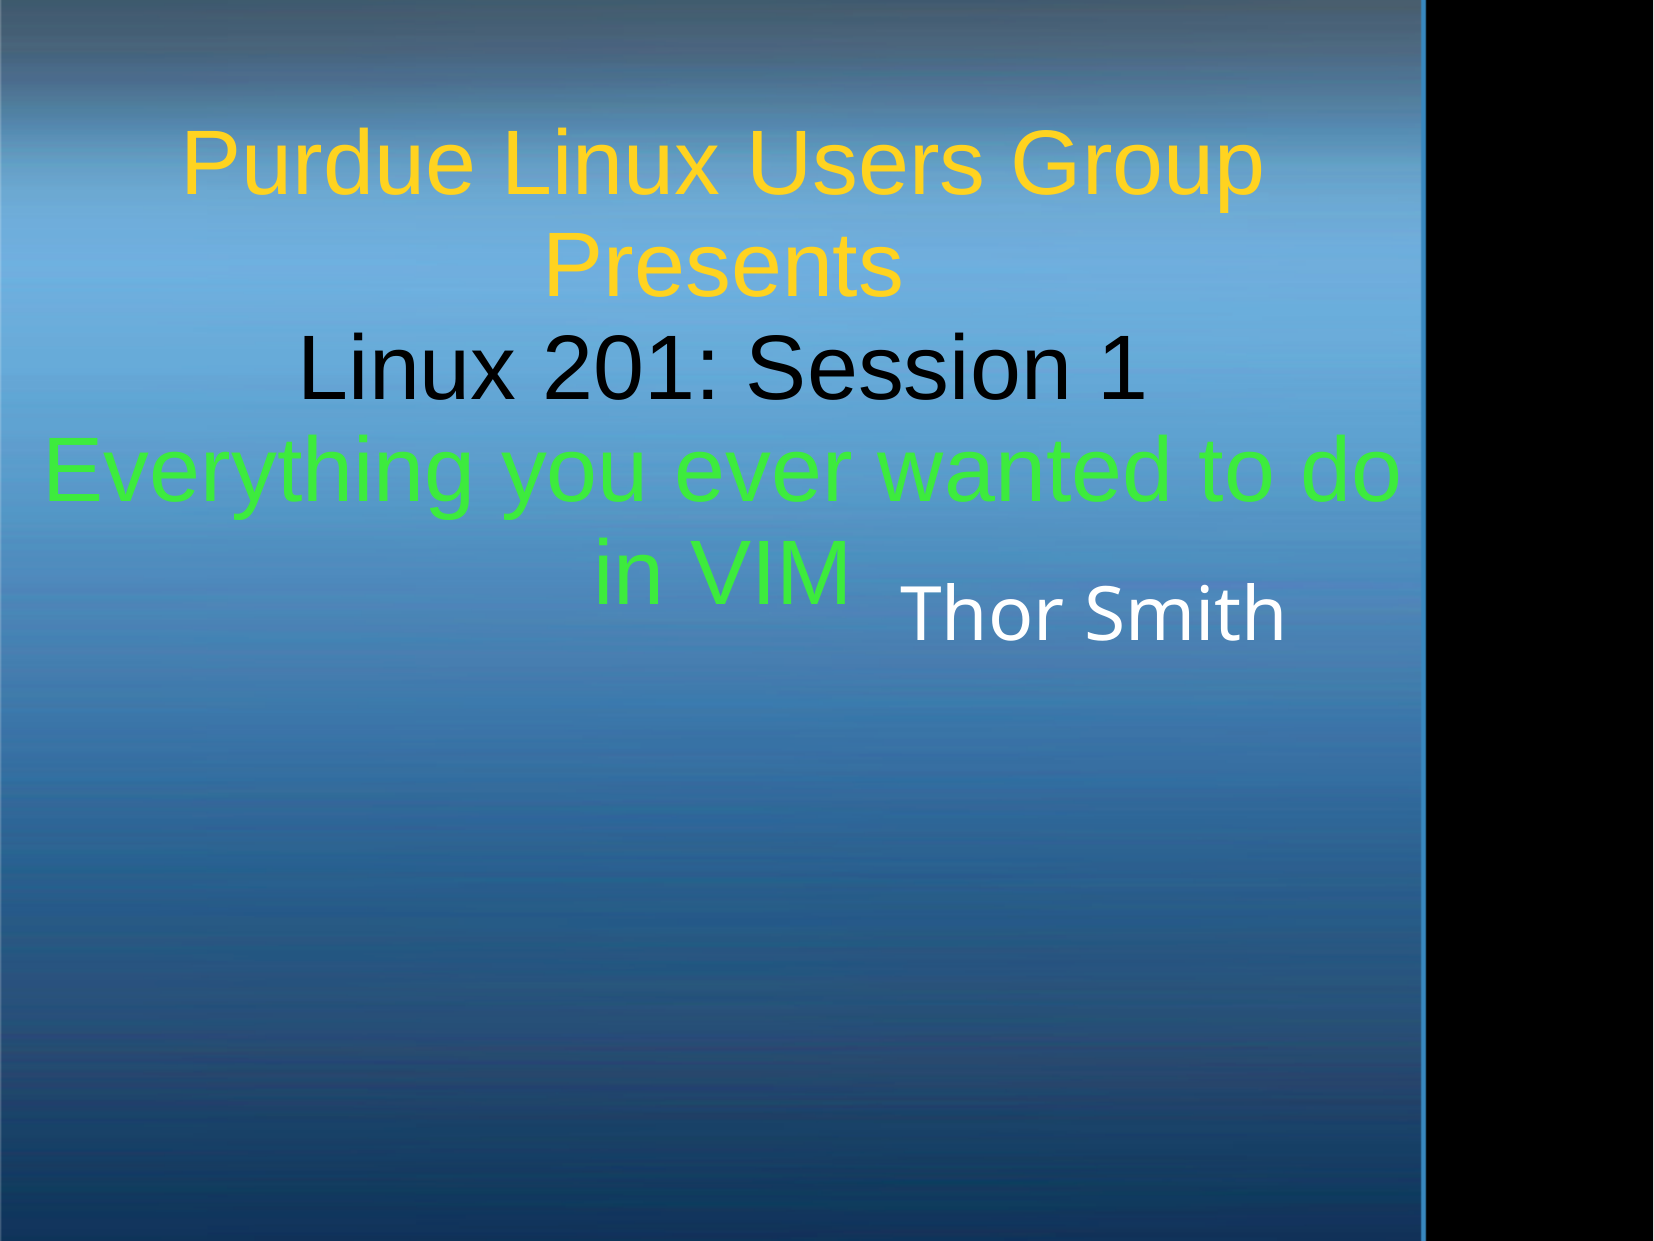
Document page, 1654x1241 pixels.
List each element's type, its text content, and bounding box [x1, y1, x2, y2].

picture [0, 0, 1654, 1241]
title Purdue Linux Users Group Presents Linux 201: Session 1 Everything you ever wanted to do in VIM [0, 75, 1448, 661]
title Thor Smith [344, 561, 1289, 663]
